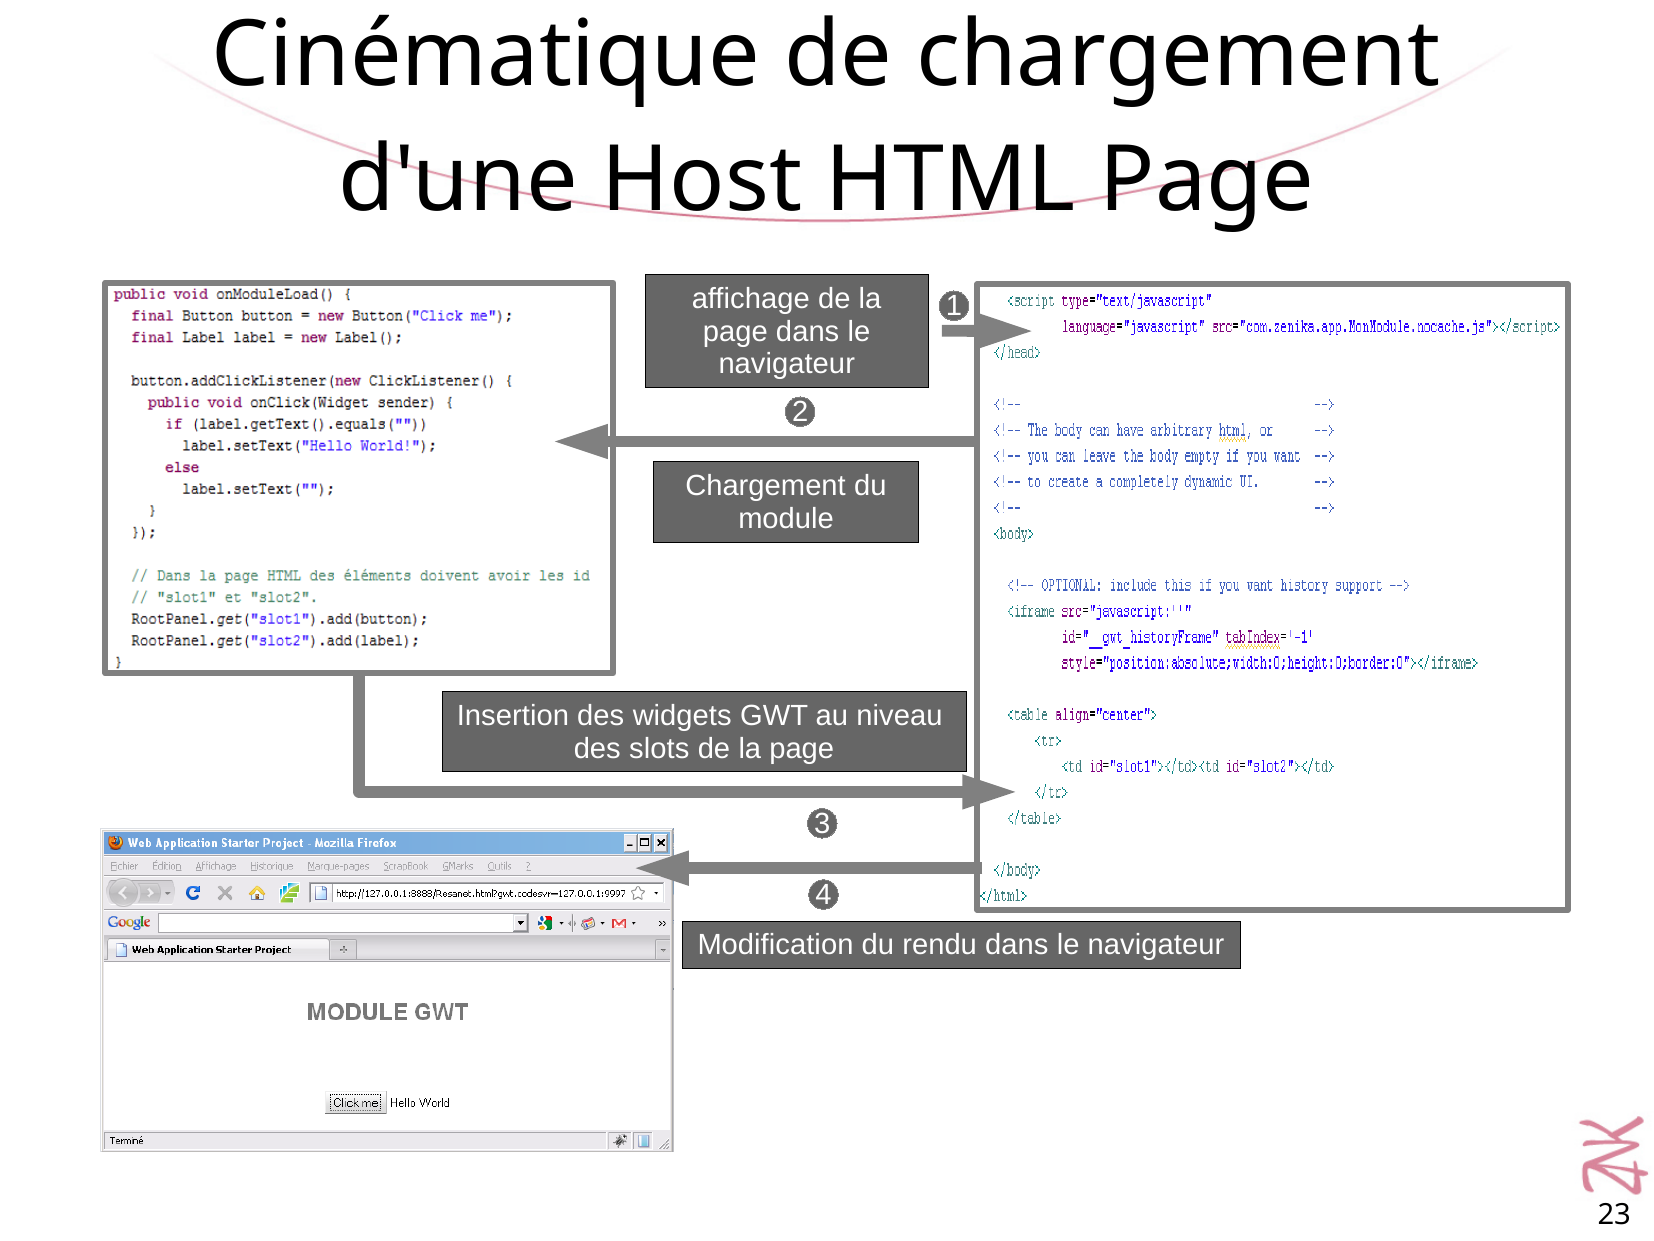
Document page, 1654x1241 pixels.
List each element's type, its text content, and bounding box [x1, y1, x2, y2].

picture [4, 1, 1654, 1241]
text_box Insertion des widgets GWT au niveau des slots de la page [442, 691, 967, 772]
text_box Modification du rendu dans le navigateur [682, 921, 1241, 969]
text_box 4 [808, 879, 839, 910]
text_box 3 [807, 808, 838, 839]
title Cinématique de chargement d'une Host HTML Page [82, 0, 1571, 234]
text_box affichage de la page dans le navigateur [645, 274, 929, 388]
text_box Chargement du module [653, 461, 919, 543]
text_box 1 [939, 290, 969, 321]
text_box 2 [785, 396, 815, 427]
